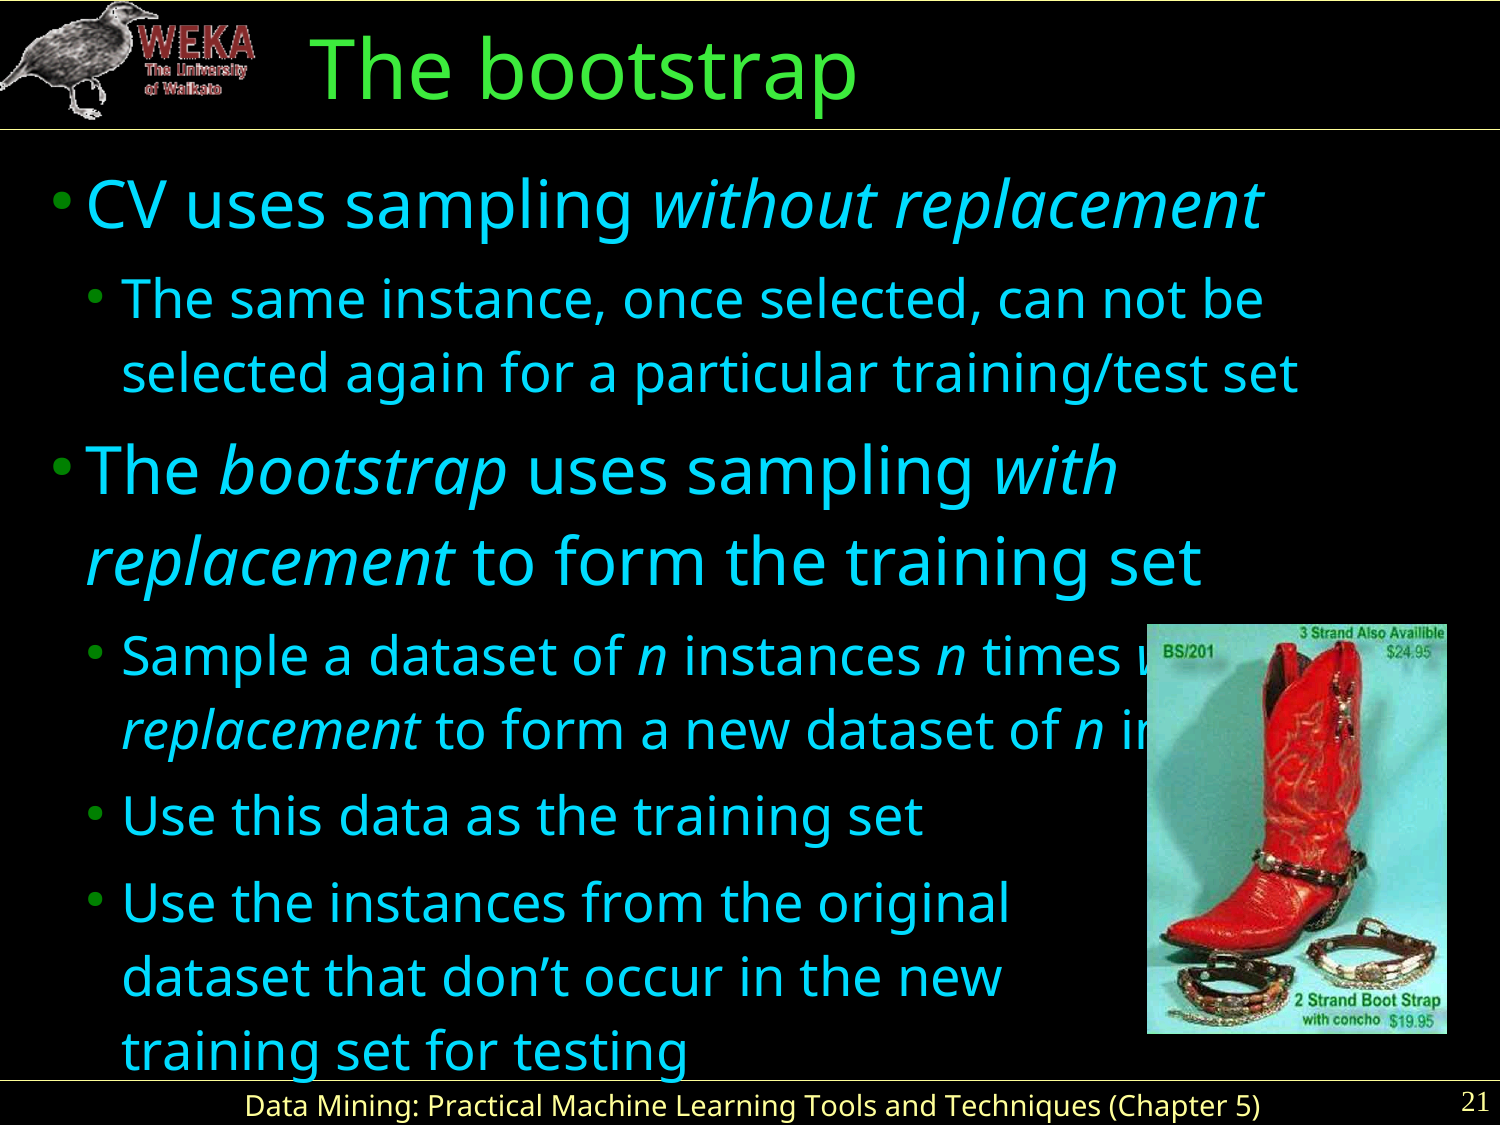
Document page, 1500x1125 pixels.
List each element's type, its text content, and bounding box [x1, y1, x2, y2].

title The bootstrap [295, 0, 1500, 148]
picture [0, 1, 266, 129]
picture [1147, 624, 1447, 1034]
text_box CV uses sampling without replacement The same instance, once selected, can not be selected again for a particular training/test set The bootstrap uses sampling with replacement to form the training set Sample a dataset of n instances n times with replacement to form a new dataset of n instances Use this data as the training set Use the instances from the original dataset that don’t occur in the new training set for testing [0, 150, 1477, 940]
